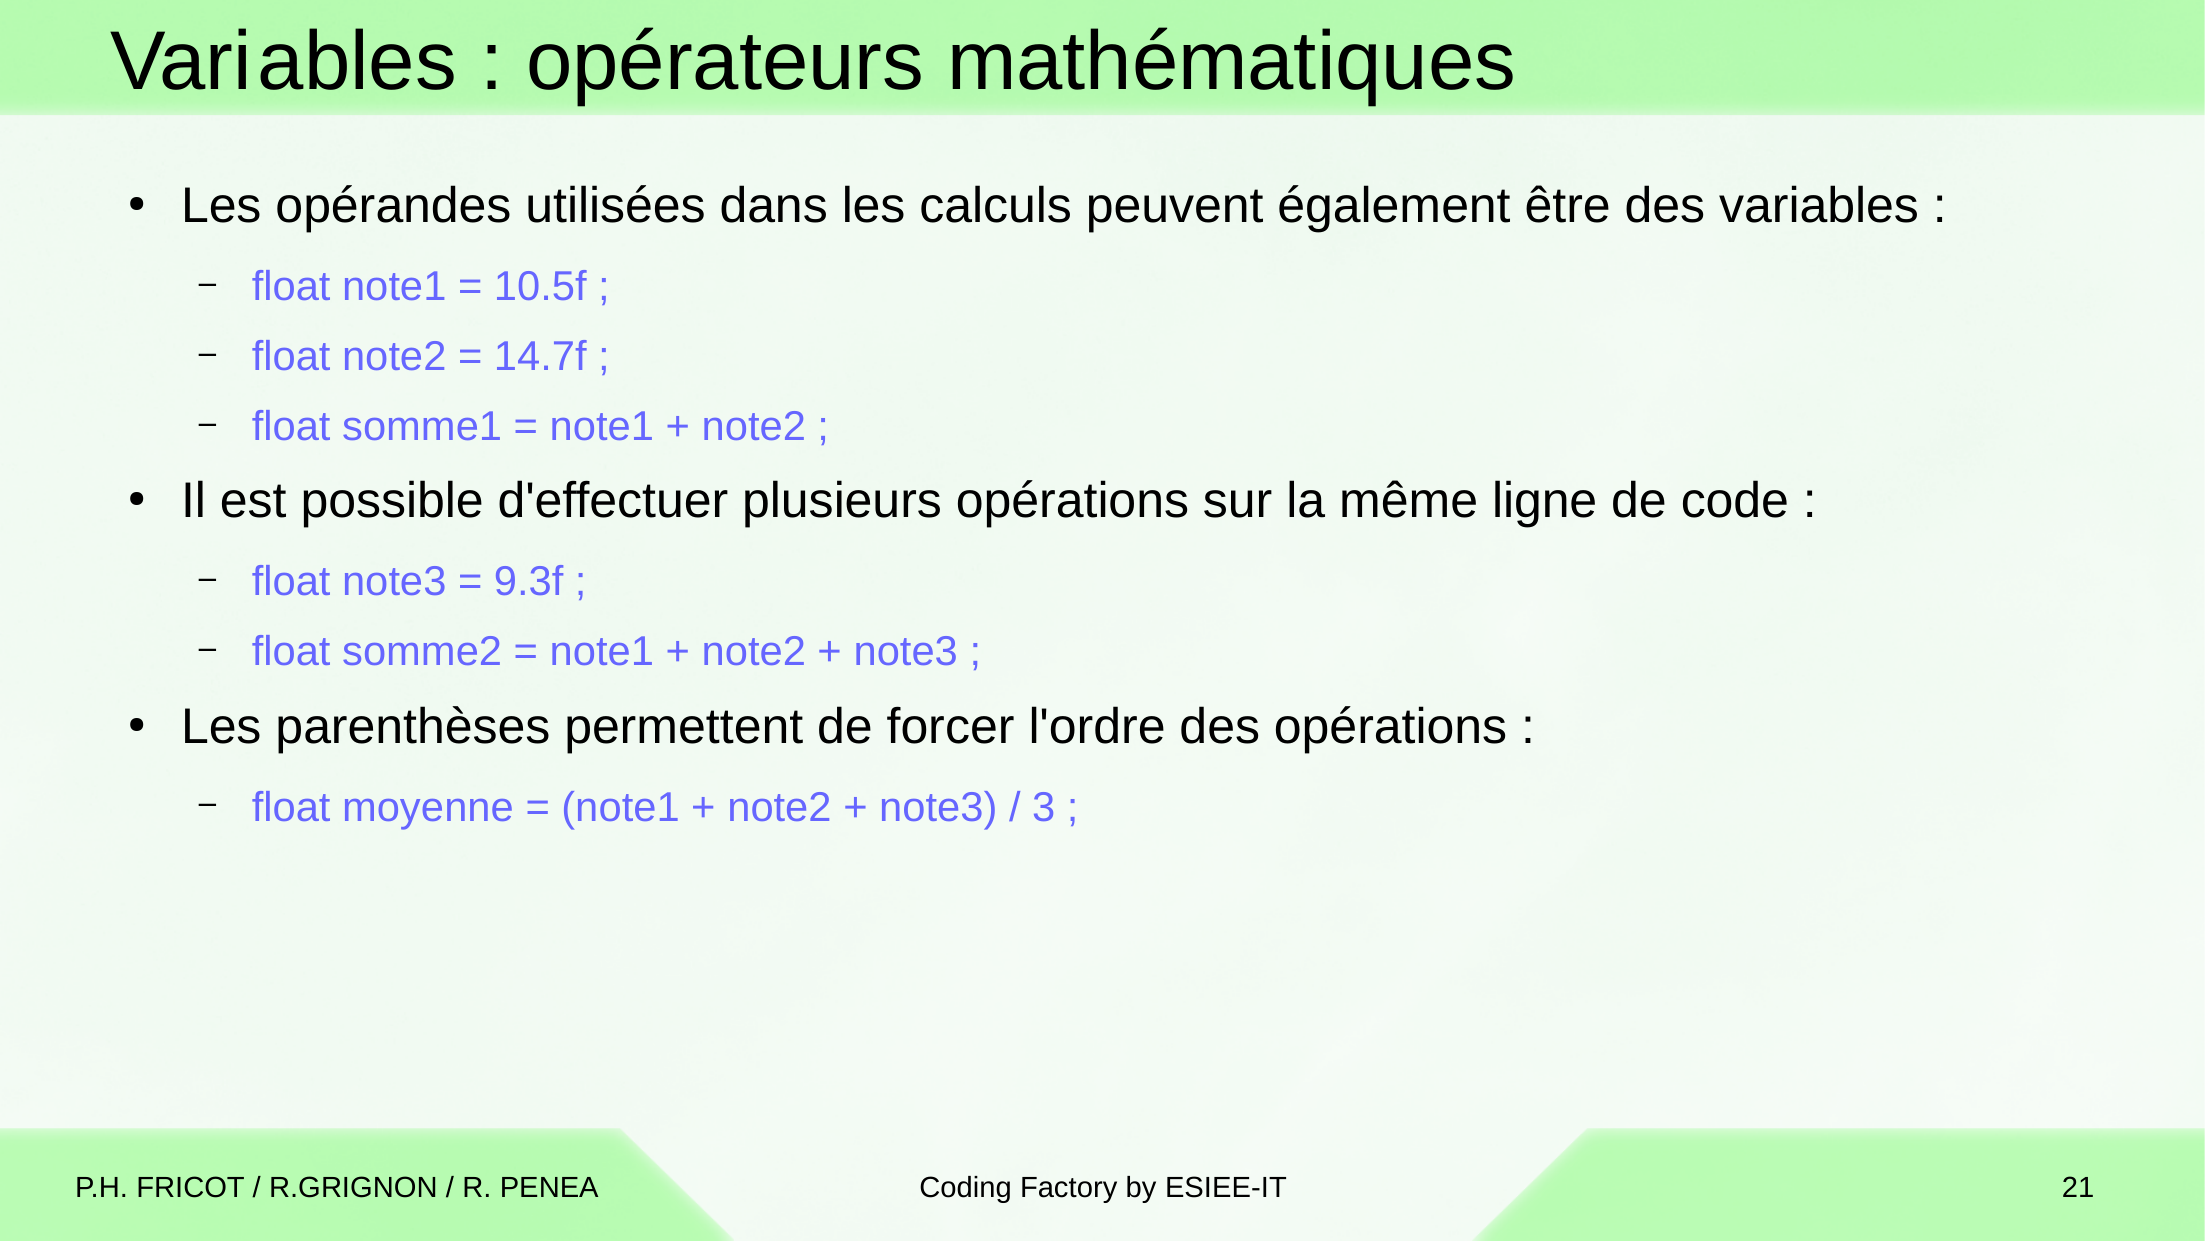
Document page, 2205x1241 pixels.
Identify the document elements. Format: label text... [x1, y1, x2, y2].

picture [0, 0, 2205, 1241]
title Vari ables : opérateurs mathématiques [110, 49, 2095, 248]
list Les opérandes utilisées dans les calculs peuvent également être des variables : float note1 = 10.5f ; float note2 = 14.7f ; float somme1 = note1 + note2 ; Il est possible d'effectuer plusieurs opérations sur la même ligne de code : float note3 = 9.3f ; float somme2 = note1 + note2 + note3 ; Les parenthèses permettent de forcer l'ordre des opérations : float moyenne = (note1 + note2 + note3) / 3 ; [110, 248, 2095, 1155]
